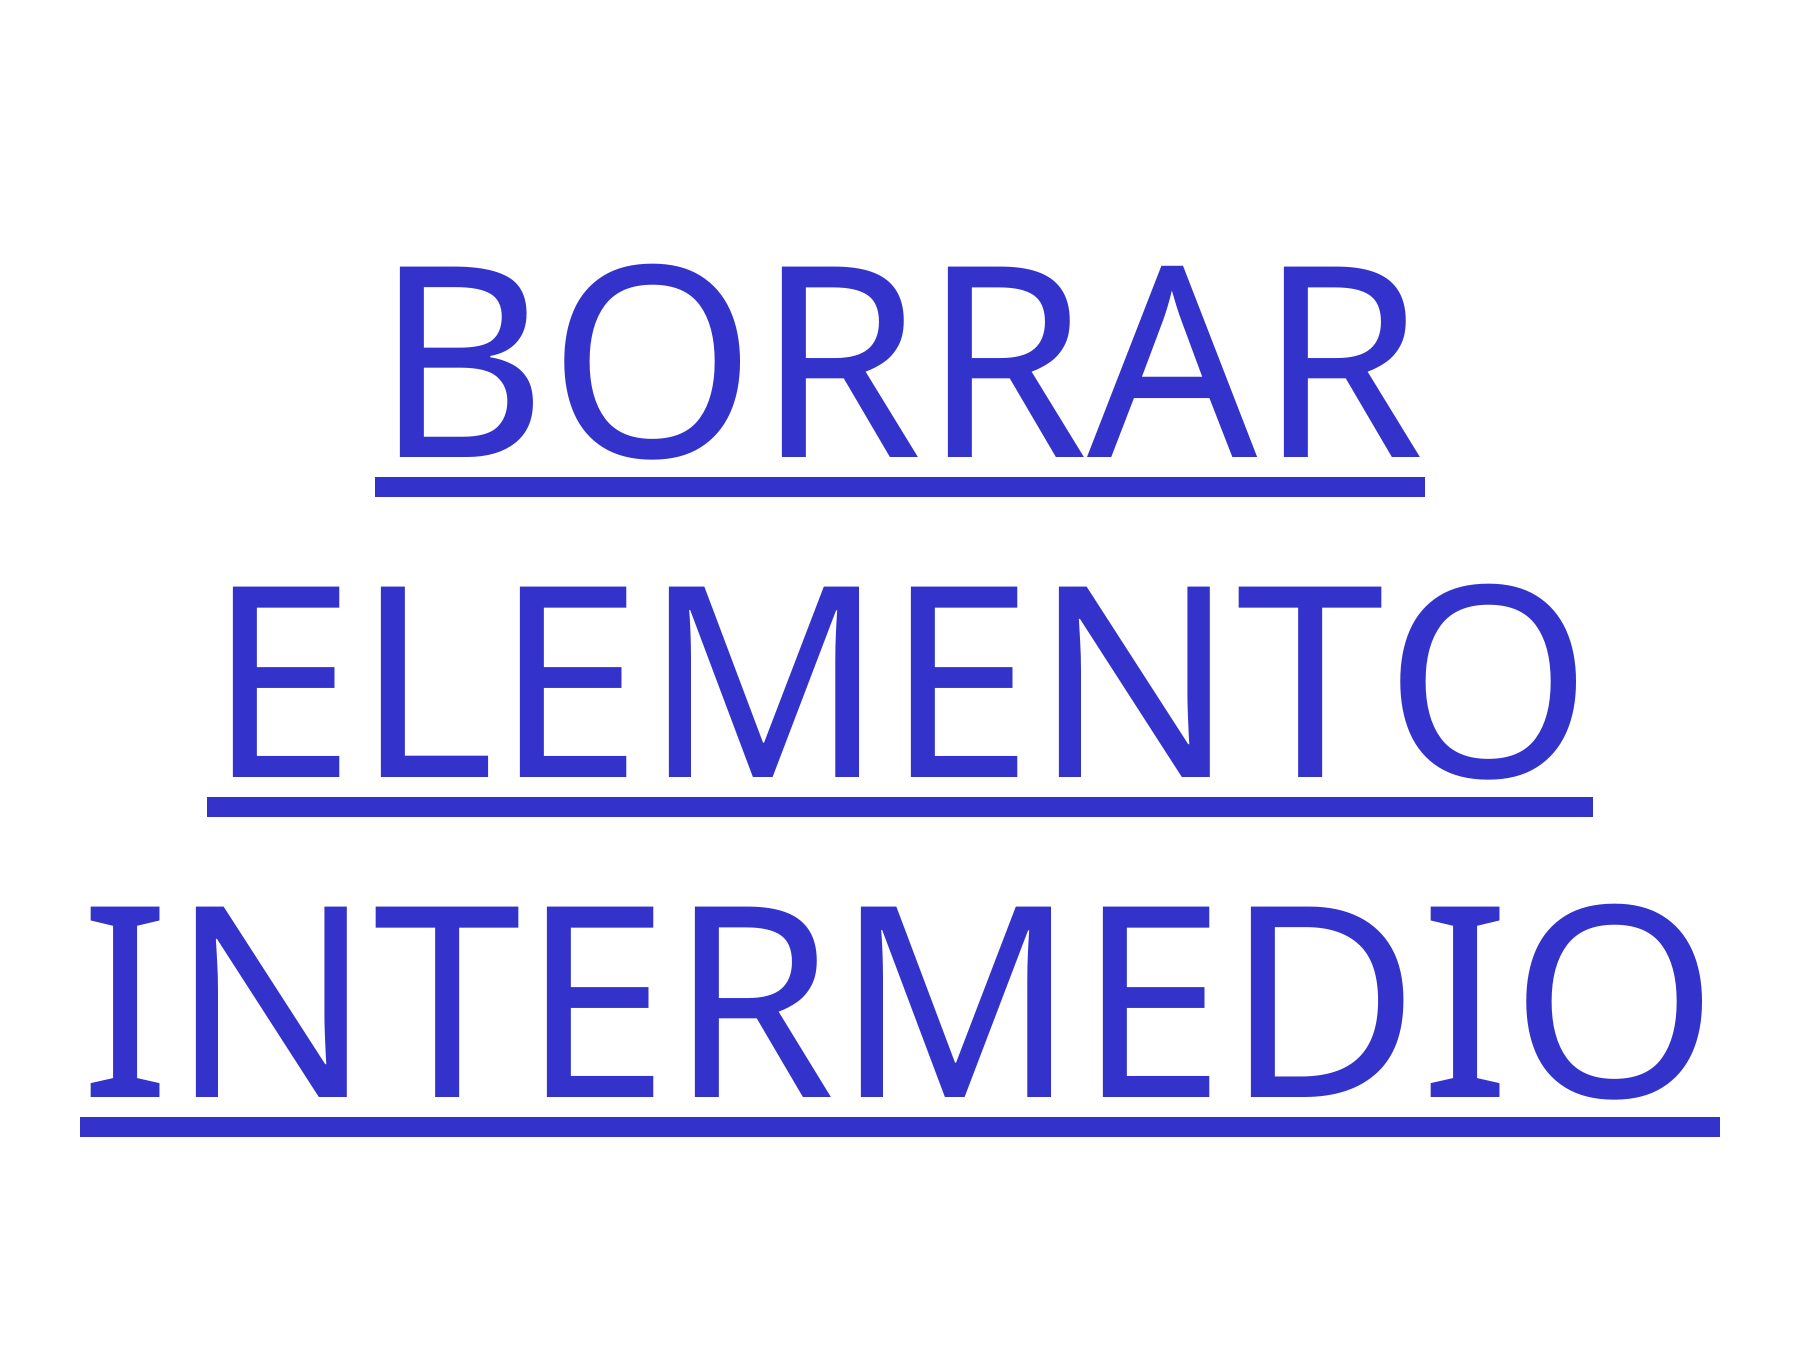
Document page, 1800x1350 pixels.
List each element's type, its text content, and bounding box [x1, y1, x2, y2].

text_box BORRAR ELEMENTO INTERMEDIO [0, 182, 1800, 1161]
